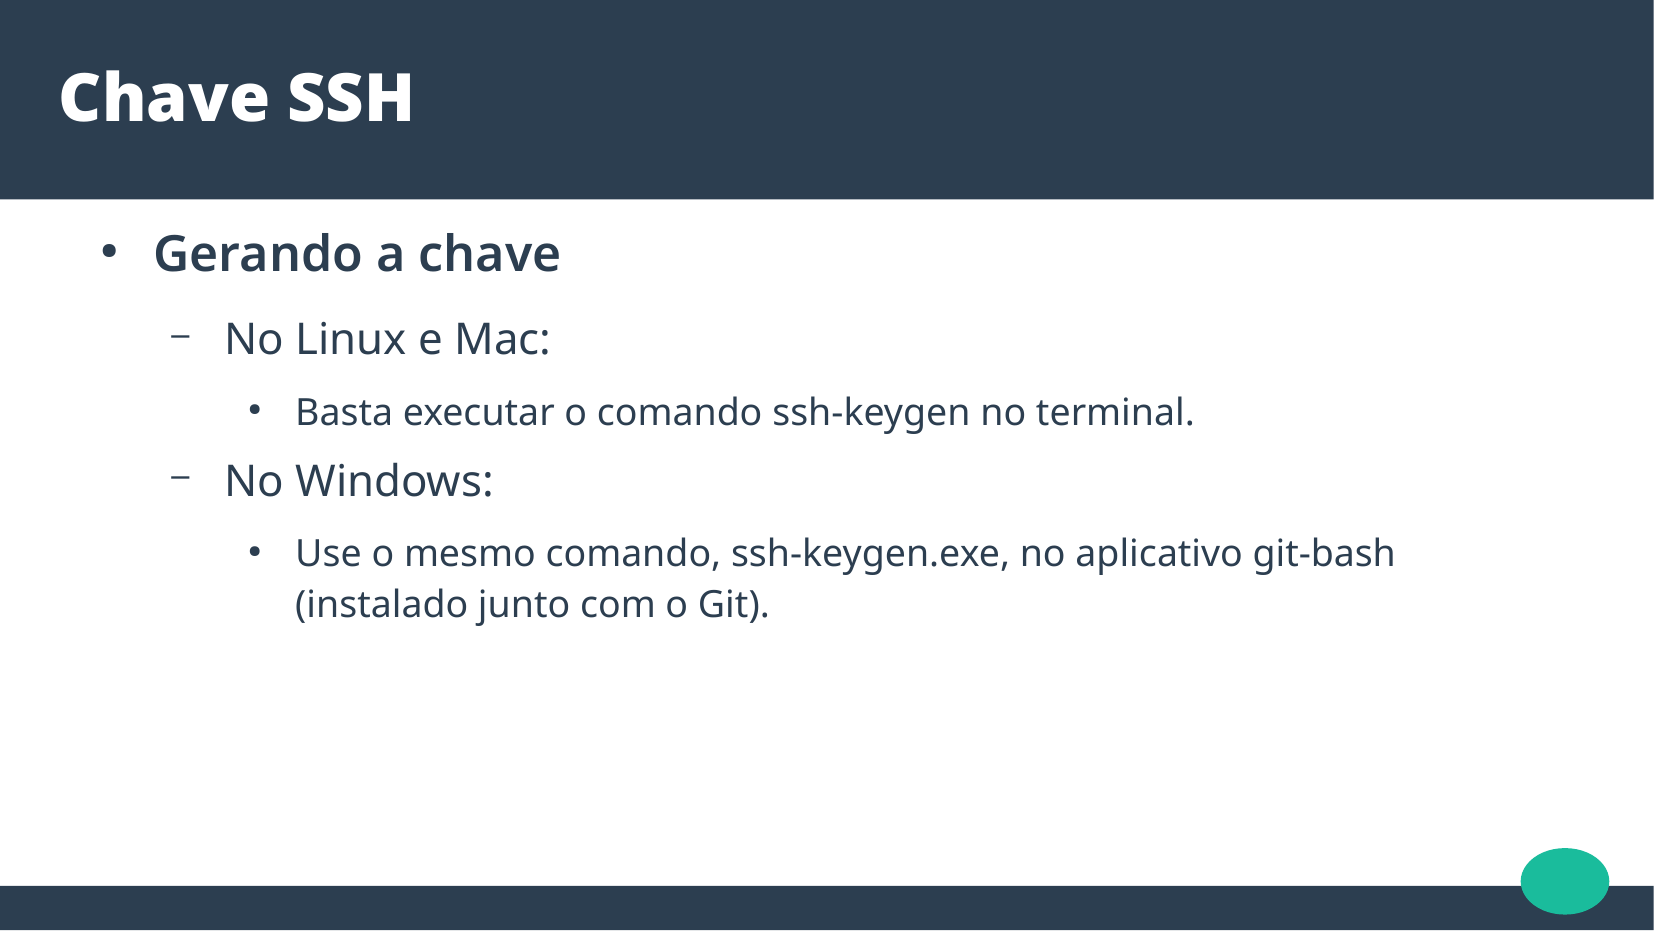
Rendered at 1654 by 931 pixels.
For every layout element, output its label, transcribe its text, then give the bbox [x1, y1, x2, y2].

list Gerando a chave No Linux e Mac: Basta executar o comando ssh-keygen no terminal. No Windows: Use o mesmo comando, ssh-keygen.exe, no aplicativo git-bash (instalado junto com o Git). [82, 217, 1571, 758]
title Chave SSH [59, 37, 1595, 156]
